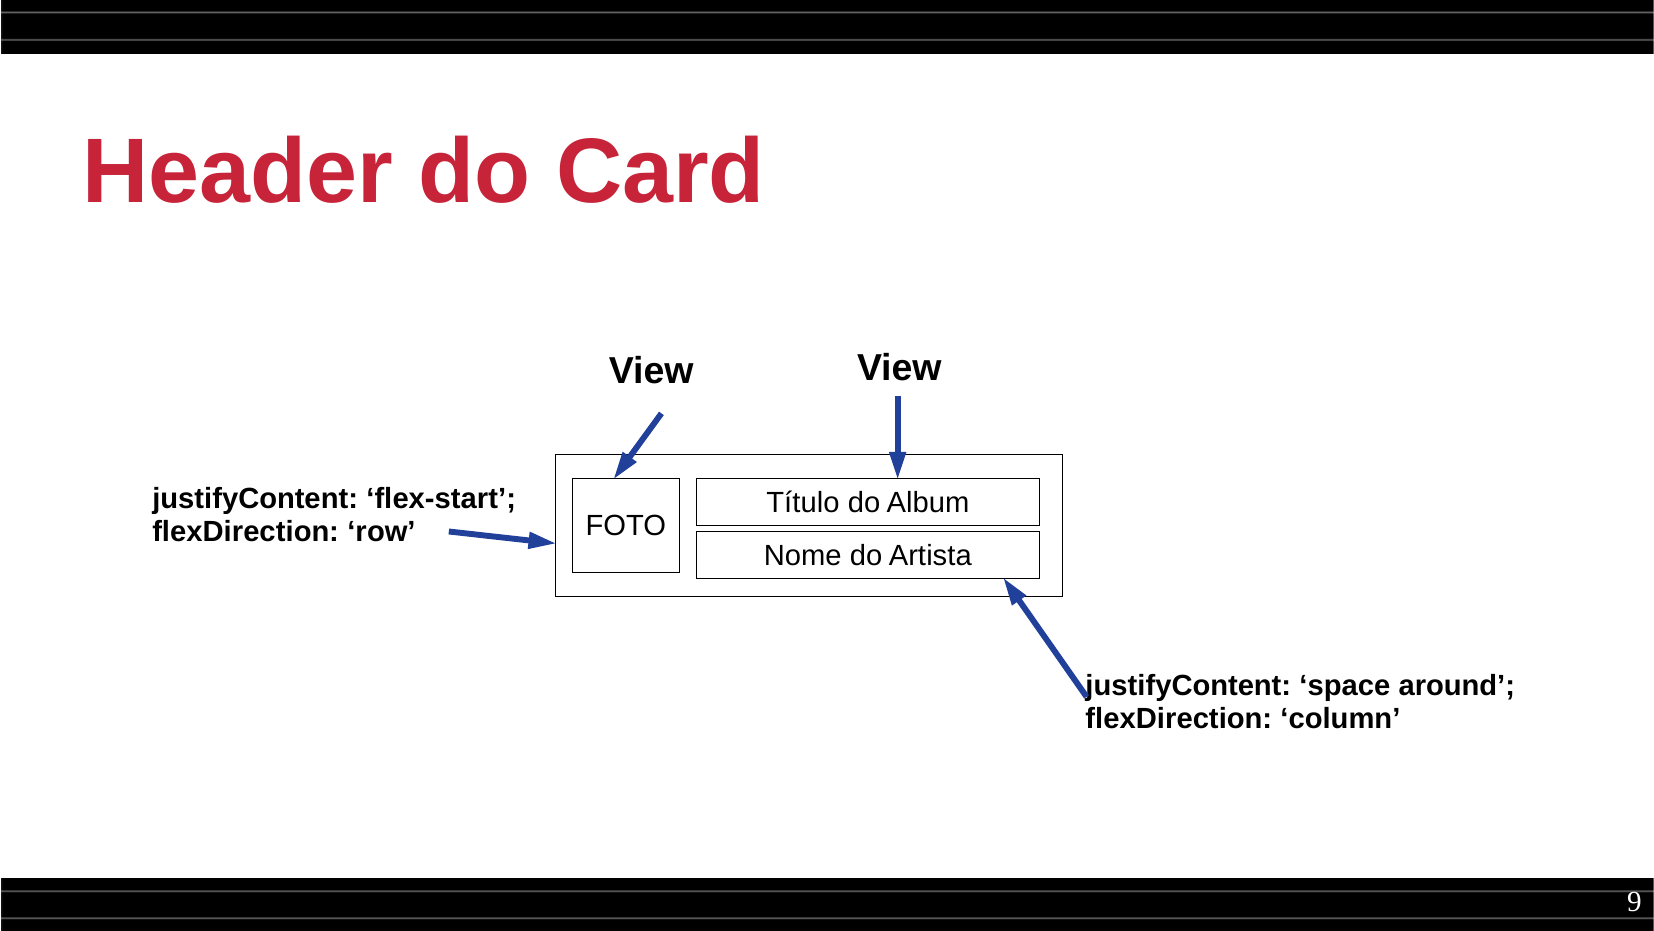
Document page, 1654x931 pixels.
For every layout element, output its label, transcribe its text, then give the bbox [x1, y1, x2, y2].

text_box FOTO [572, 478, 680, 573]
text_box justifyContent: ‘space around’; flexDirection: ‘column’ [1070, 661, 1531, 742]
picture [1, 878, 1654, 931]
text_box View [842, 338, 957, 396]
title Header do Card [82, 92, 1571, 249]
text_box [555, 454, 1063, 597]
text_box Nome do Artista [696, 531, 1040, 579]
picture [1, 0, 1654, 54]
text_box Título do Album [696, 478, 1040, 526]
text_box View [594, 342, 709, 400]
text_box justifyContent: ‘flex-start’; flexDirection: ‘row’ [137, 474, 532, 556]
